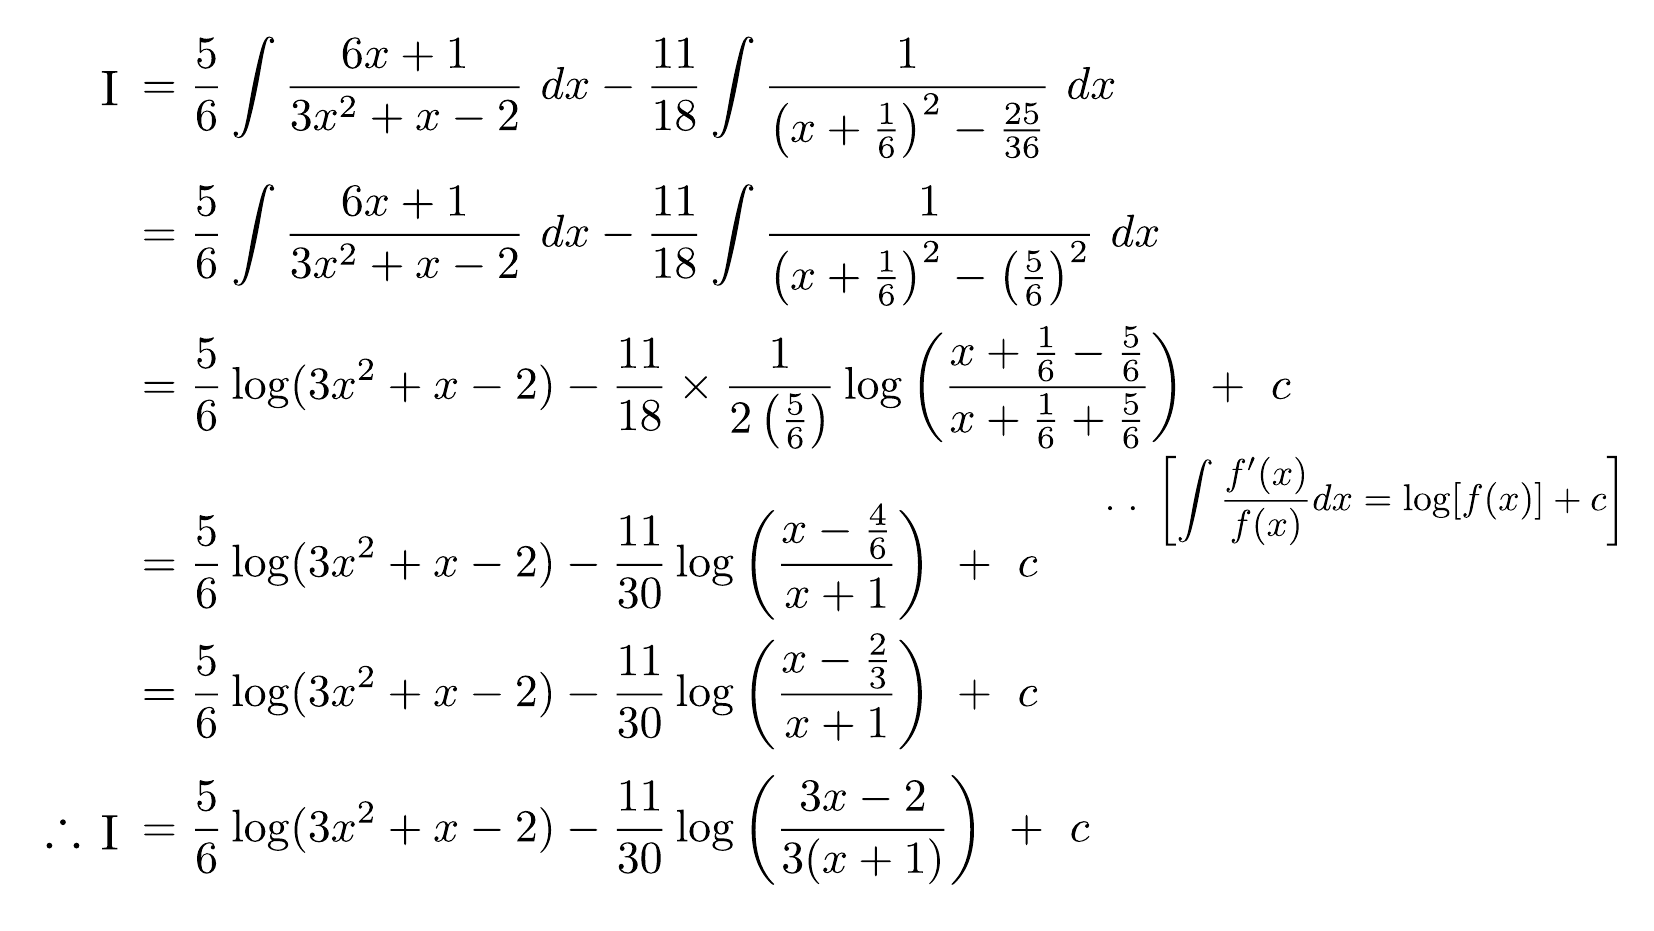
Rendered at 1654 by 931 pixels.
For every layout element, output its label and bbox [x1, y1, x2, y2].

text_box [46, 819, 80, 849]
text_box [143, 503, 1038, 620]
text_box [143, 184, 1159, 306]
text_box [143, 775, 1090, 885]
text_box [143, 325, 1291, 449]
text_box [143, 36, 1115, 159]
title [47, 36, 1607, 886]
text_box [1106, 455, 1617, 546]
text_box [102, 815, 118, 850]
text_box [101, 71, 118, 106]
text_box [143, 633, 1038, 750]
